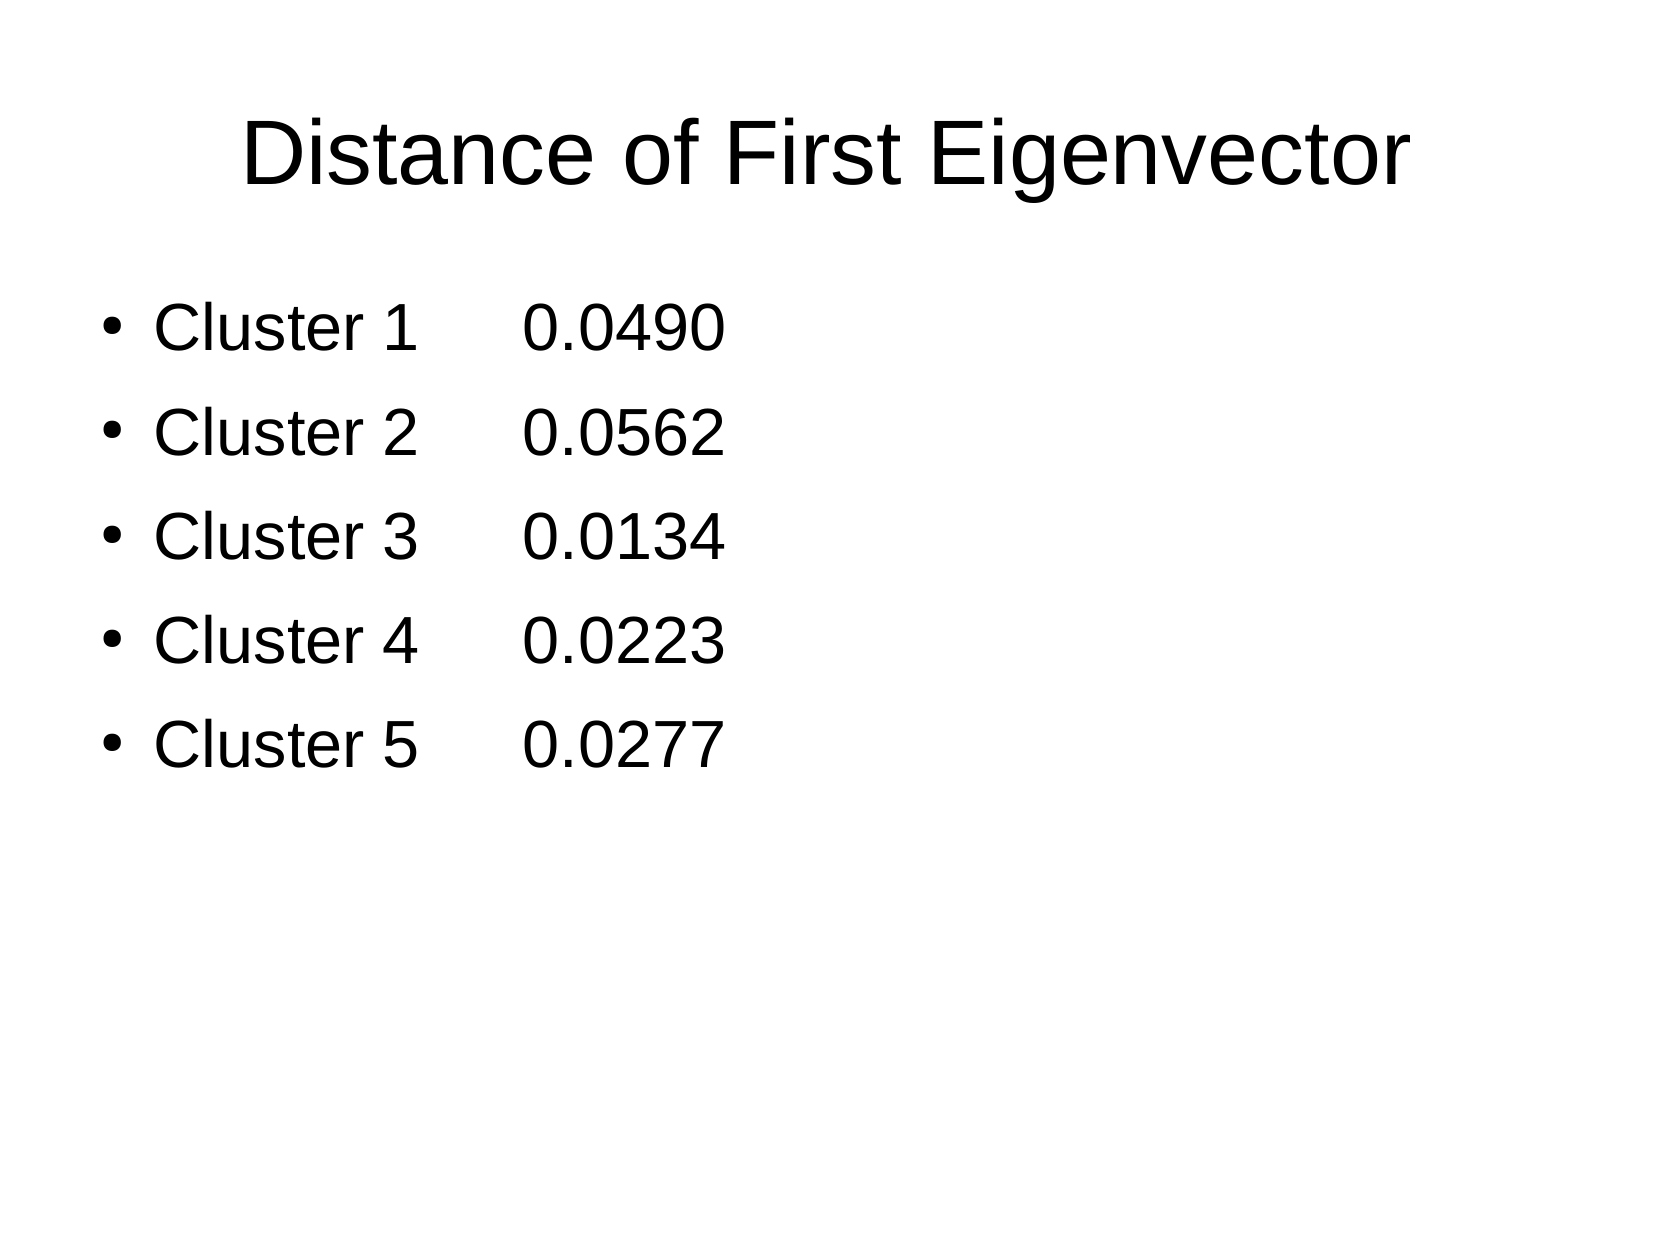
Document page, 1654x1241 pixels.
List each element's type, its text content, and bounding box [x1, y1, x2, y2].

list Cluster 1 0.0490 Cluster 2 0.0562 Cluster 3 0.0134 Cluster 4 0.0223 Cluster 5 0.0277 [82, 290, 1571, 1010]
title Distance of First Eigenvector [82, 49, 1571, 257]
